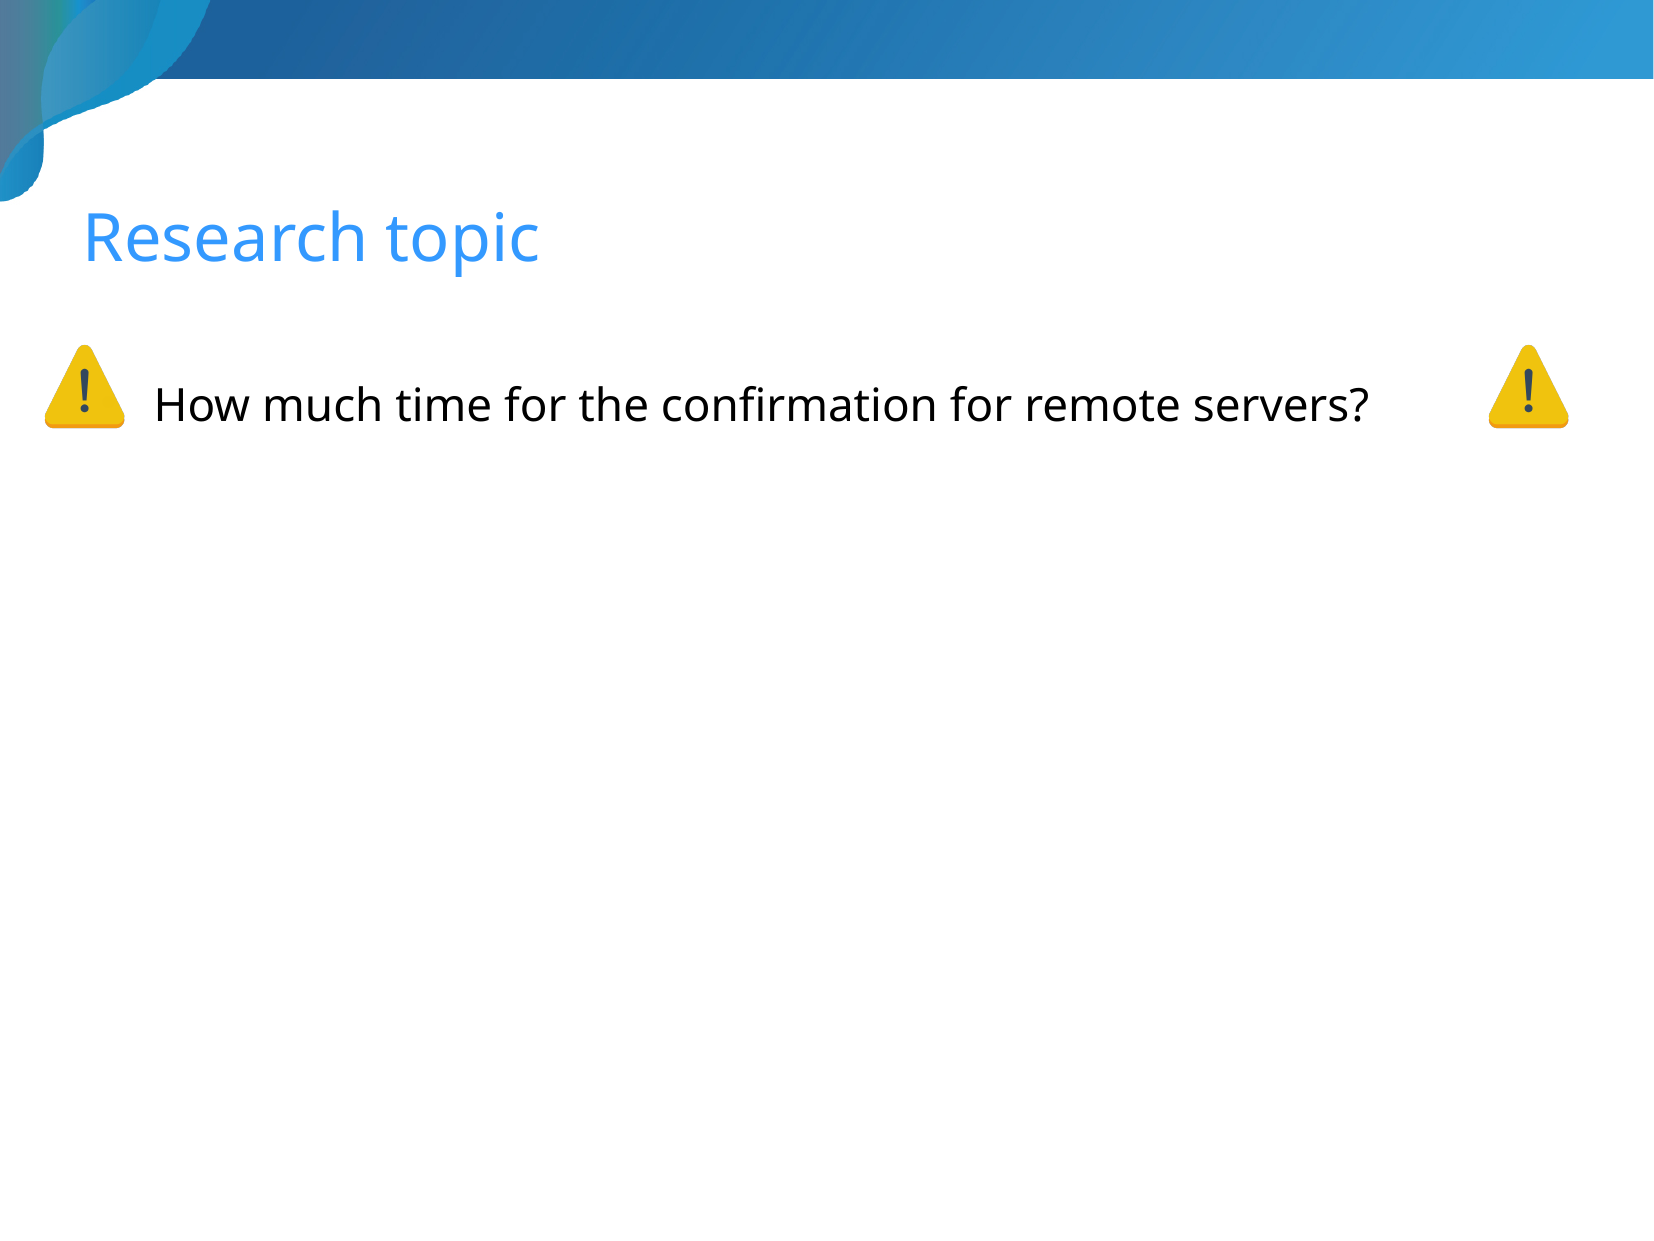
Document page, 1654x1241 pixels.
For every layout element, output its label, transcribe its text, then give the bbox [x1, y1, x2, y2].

title Research topic [82, 132, 1571, 340]
picture [0, 0, 1654, 1241]
list How much time for the confirmation for remote servers? [82, 372, 1576, 1093]
